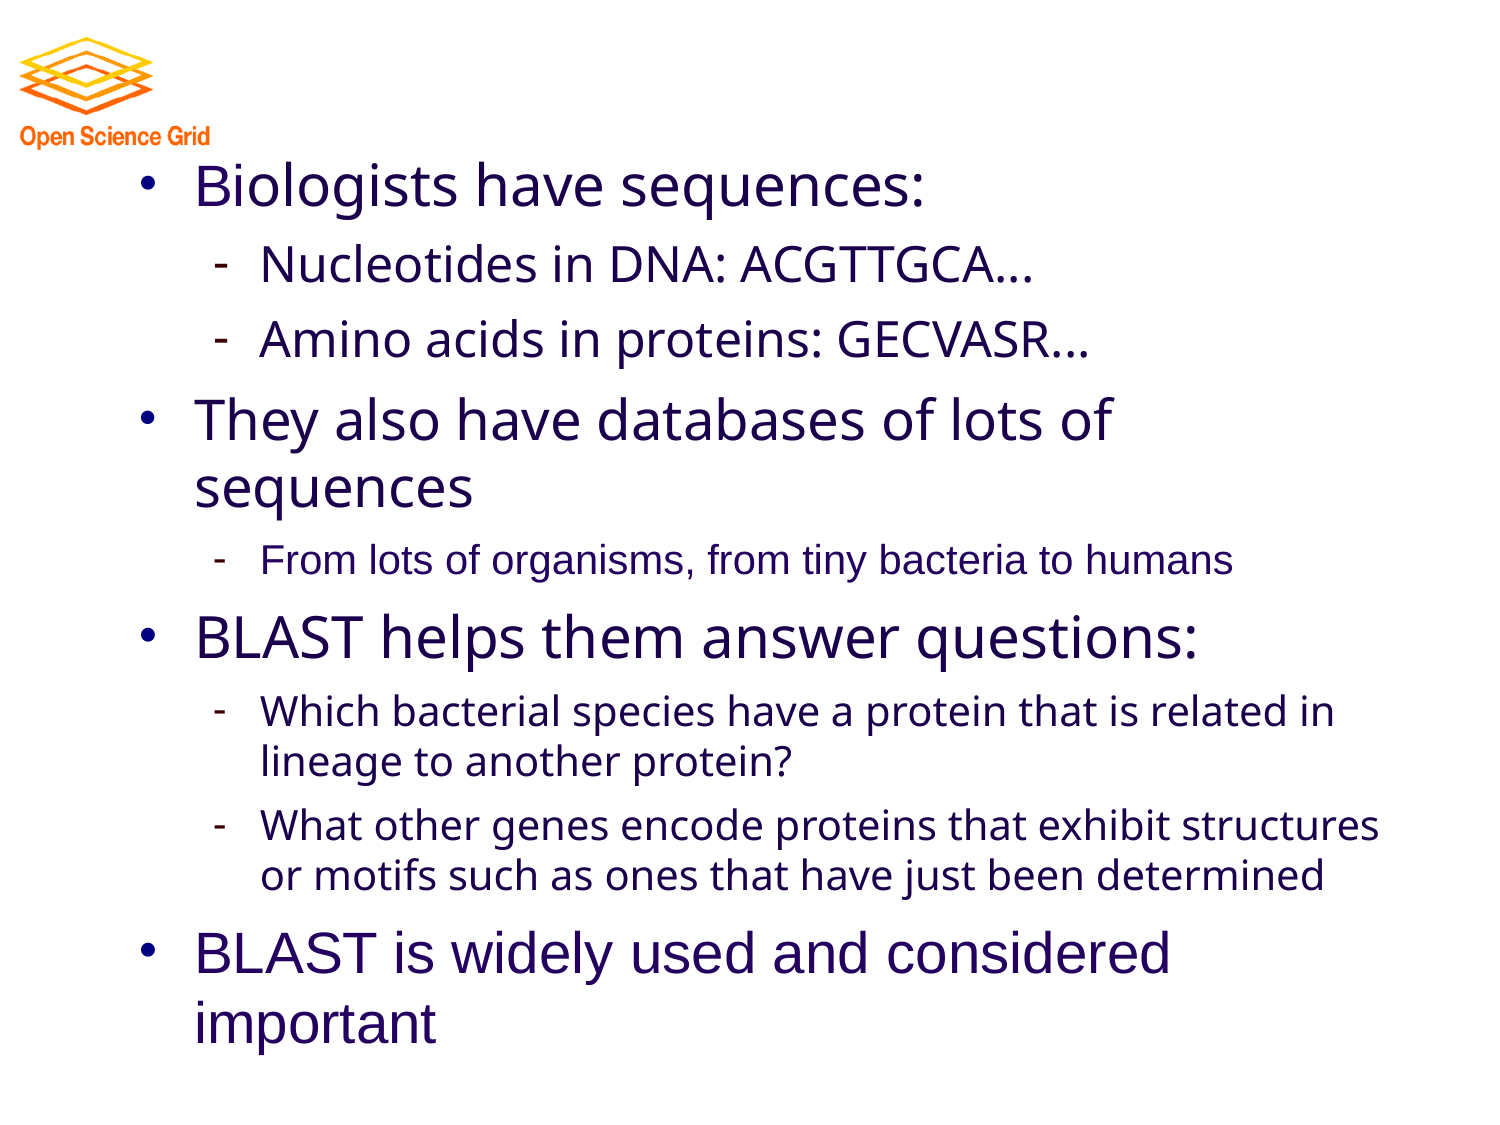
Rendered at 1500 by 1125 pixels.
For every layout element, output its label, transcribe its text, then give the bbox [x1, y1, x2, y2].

list Biologists have sequences: Nucleotides in DNA: ACGTTGCA... Amino acids in proteins: GECVASR... They also have databases of lots of sequences From lots of organisms, from tiny bacteria to humans BLAST helps them answer questions: Which bacterial species have a protein that is related in lineage to another protein? What other genes encode proteins that exhibit structures or motifs such as ones that have just been determined BLAST is widely used and considered important [123, 140, 1399, 1082]
picture [0, 14, 229, 167]
